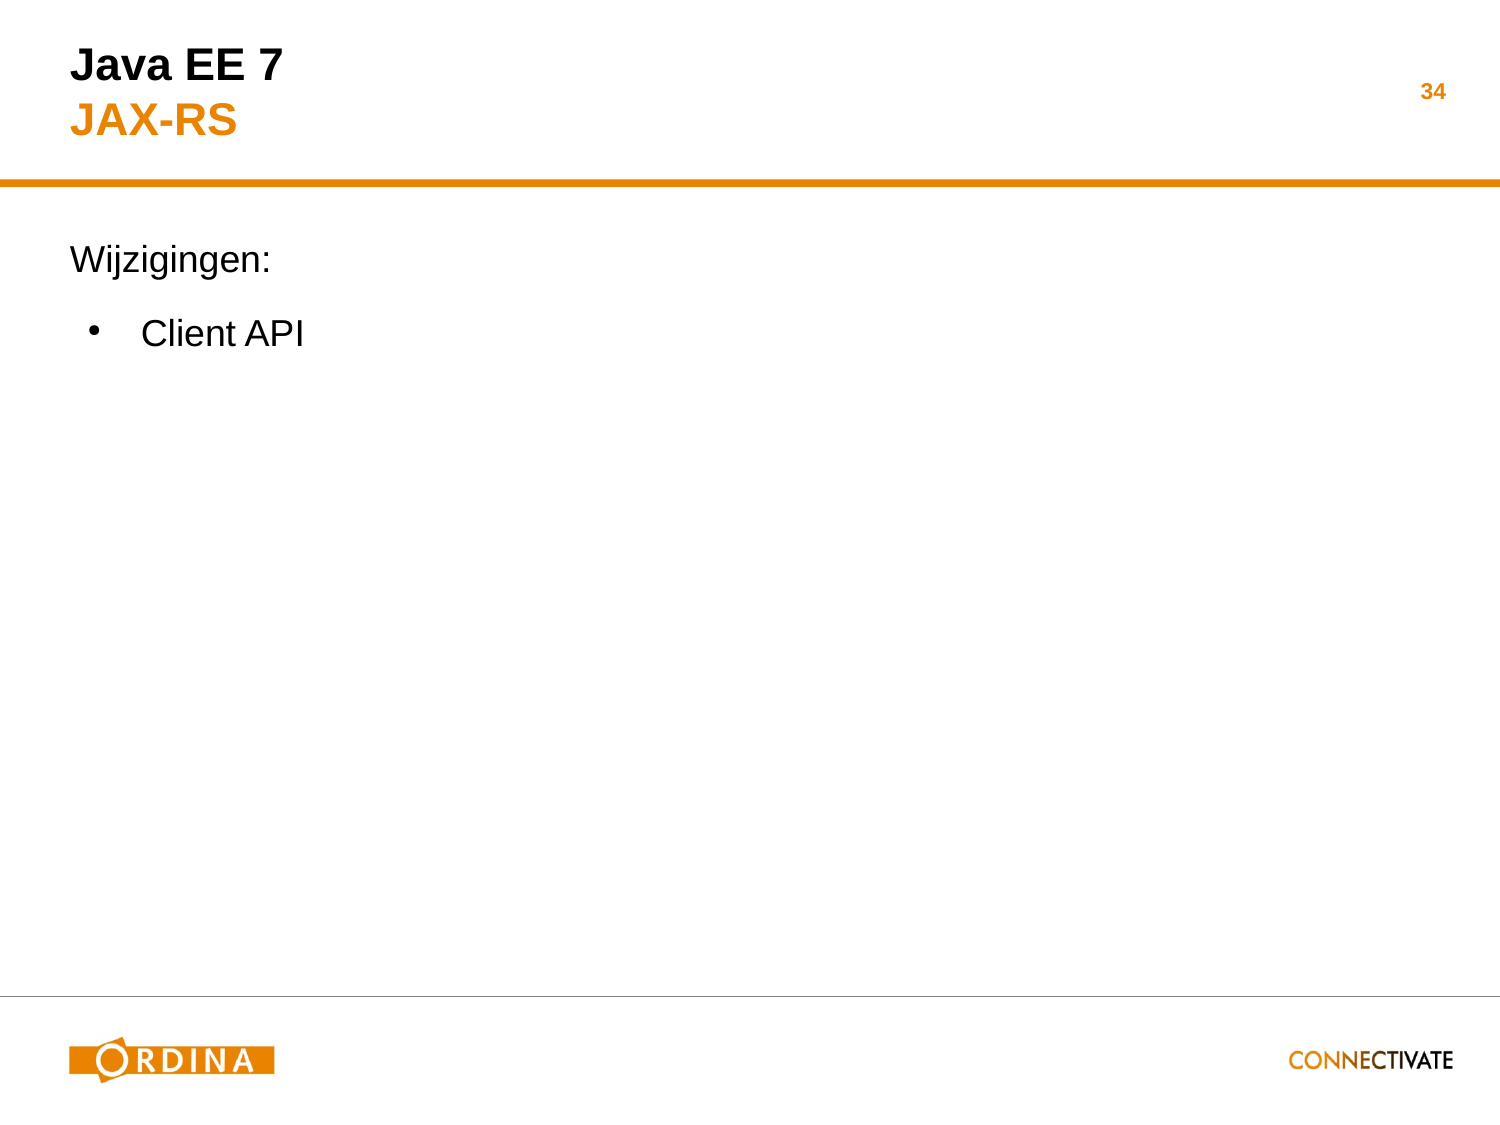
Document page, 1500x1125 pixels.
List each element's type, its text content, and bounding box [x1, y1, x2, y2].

title Java EE 7 JAX-RS [54, 0, 1397, 180]
slide_number <number> [1397, 69, 1462, 121]
picture [64, 1032, 279, 1087]
picture [1287, 1048, 1455, 1071]
list Wijzigingen: Client API [54, 227, 1462, 979]
